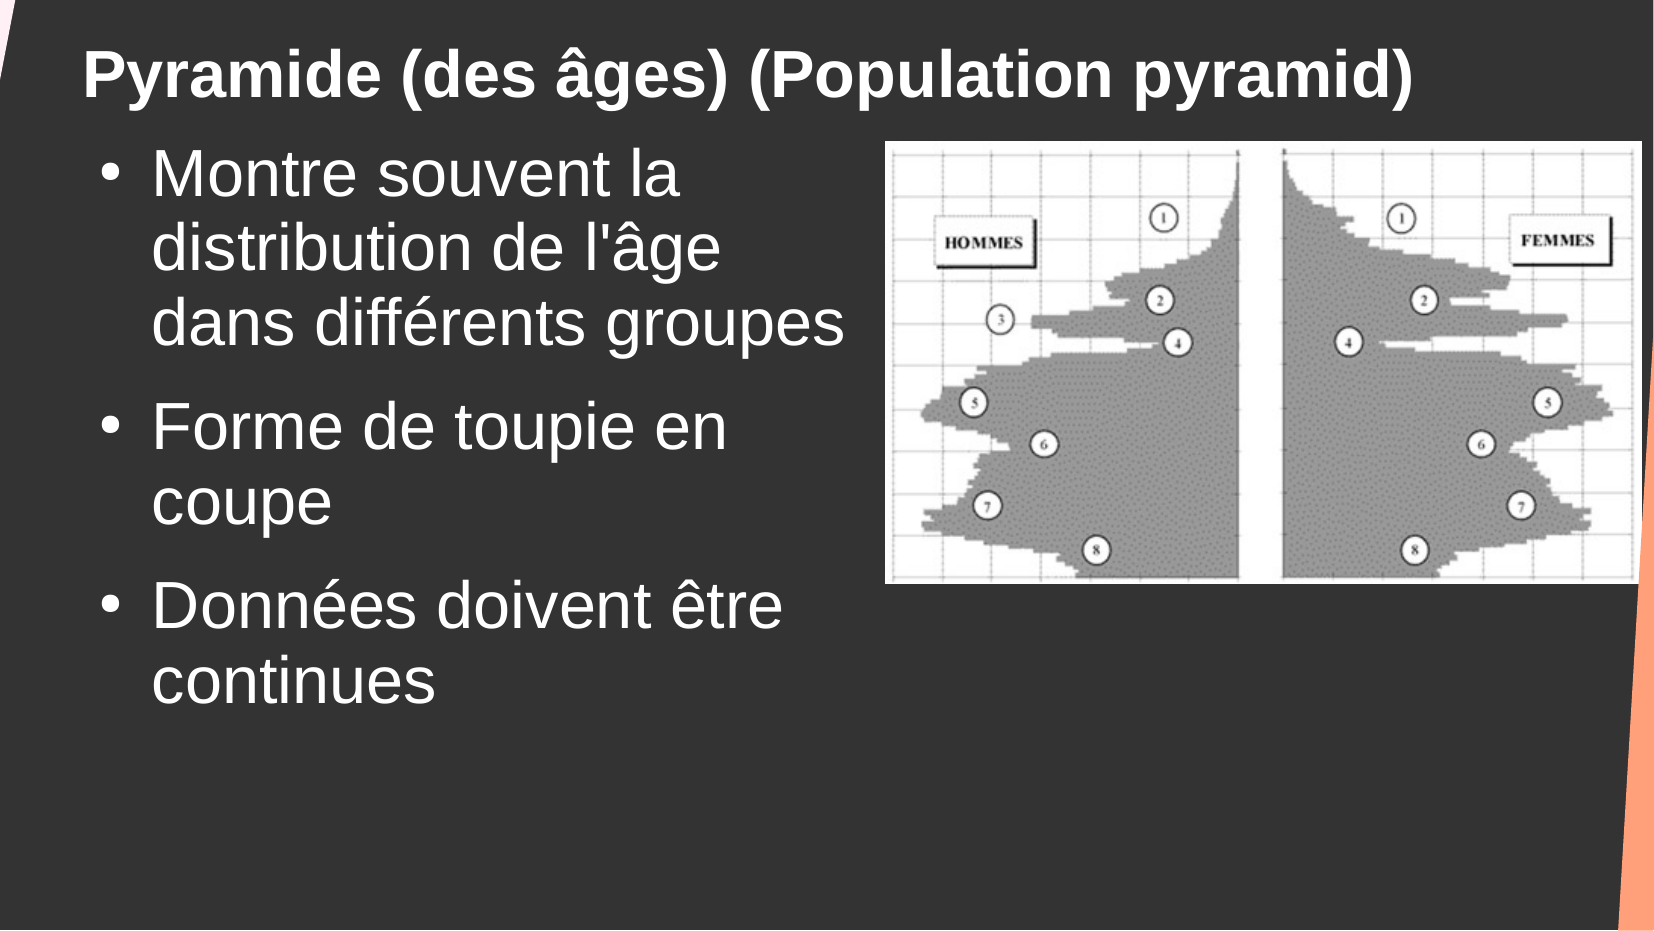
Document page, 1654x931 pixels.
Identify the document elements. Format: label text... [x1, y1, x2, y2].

text_box [1618, 321, 1654, 931]
list Montre souvent la distribution de l'âge dans différents groupes Forme de toupie en coupe Données doivent être continues [80, 135, 863, 815]
title Pyramide (des âges) (Population pyramid) [82, 37, 1571, 115]
picture [885, 141, 1642, 584]
text_box [0, 0, 16, 80]
